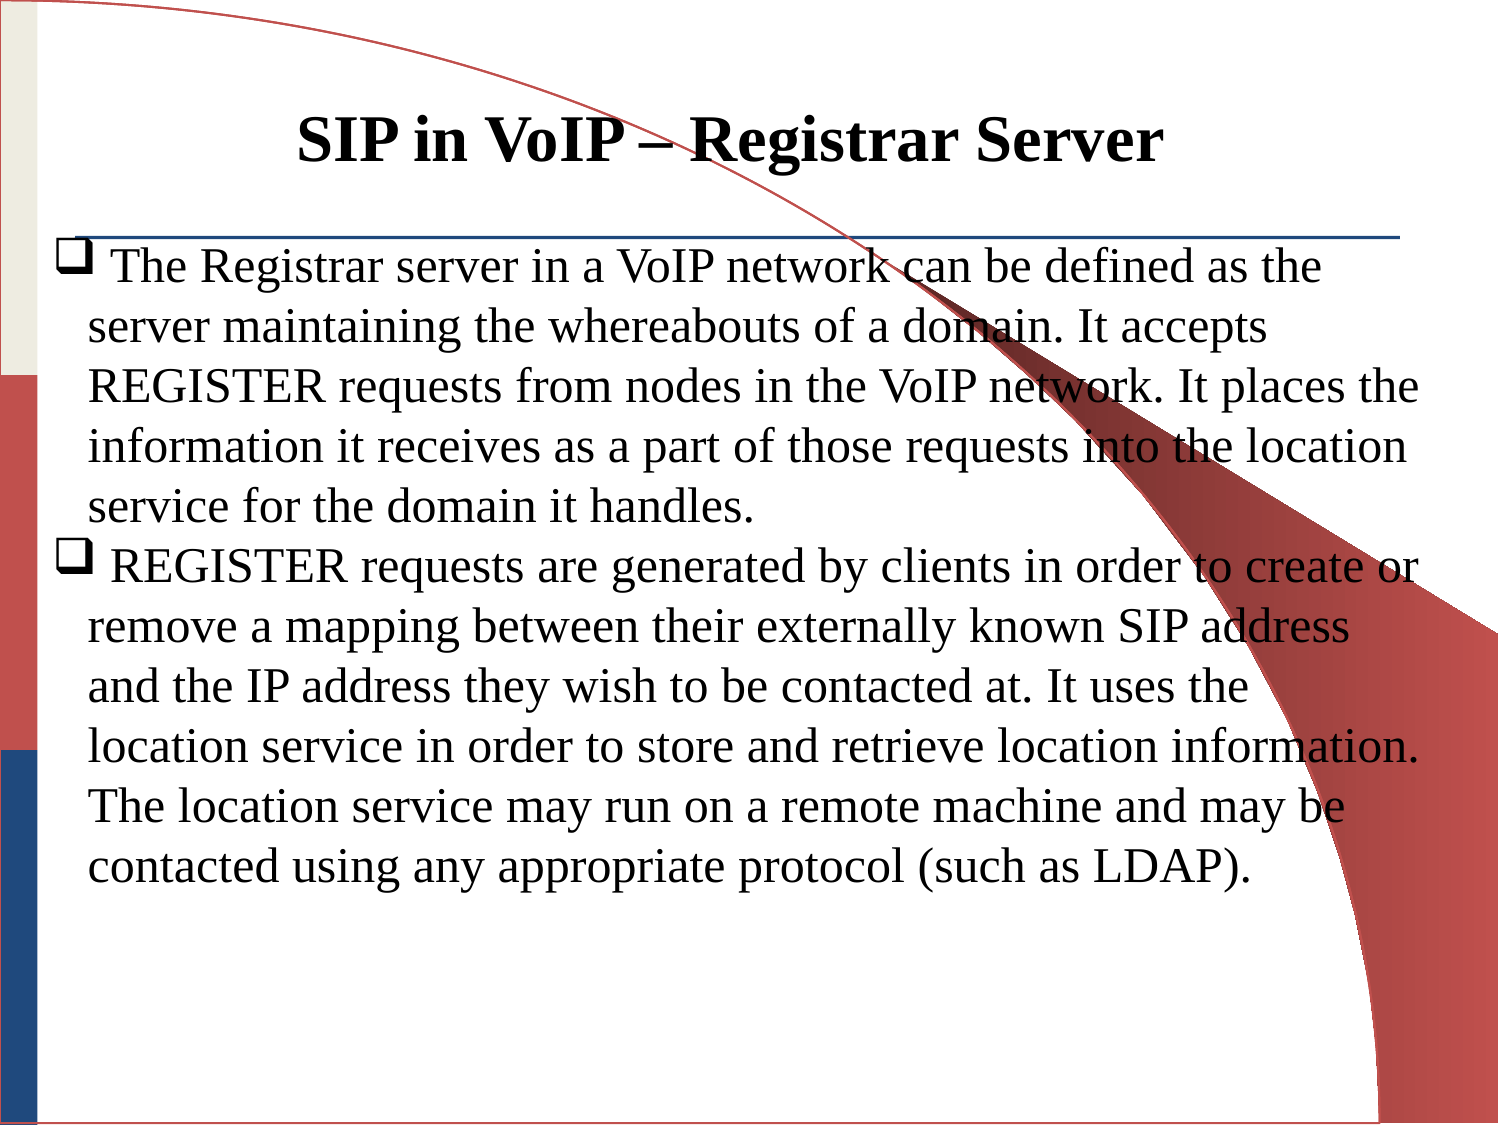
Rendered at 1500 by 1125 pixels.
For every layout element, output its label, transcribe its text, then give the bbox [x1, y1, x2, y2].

text_box The Registrar server in a VoIP network can be defined as the server maintaining the whereabouts of a domain. It accepts REGISTER requests from nodes in the VoIP network. It places the information it receives as a part of those requests into the location service for the domain it handles. REGISTER requests are generated by clients in order to create or remove a mapping between their externally known SIP address and the IP address they wish to be contacted at. It uses the location service in order to store and retrieve location information. The location service may run on a remote machine and may be contacted using any appropriate protocol (such as LDAP). [37, 224, 1438, 900]
text_box SIP in VoIP – Registrar Server [62, 87, 1400, 183]
